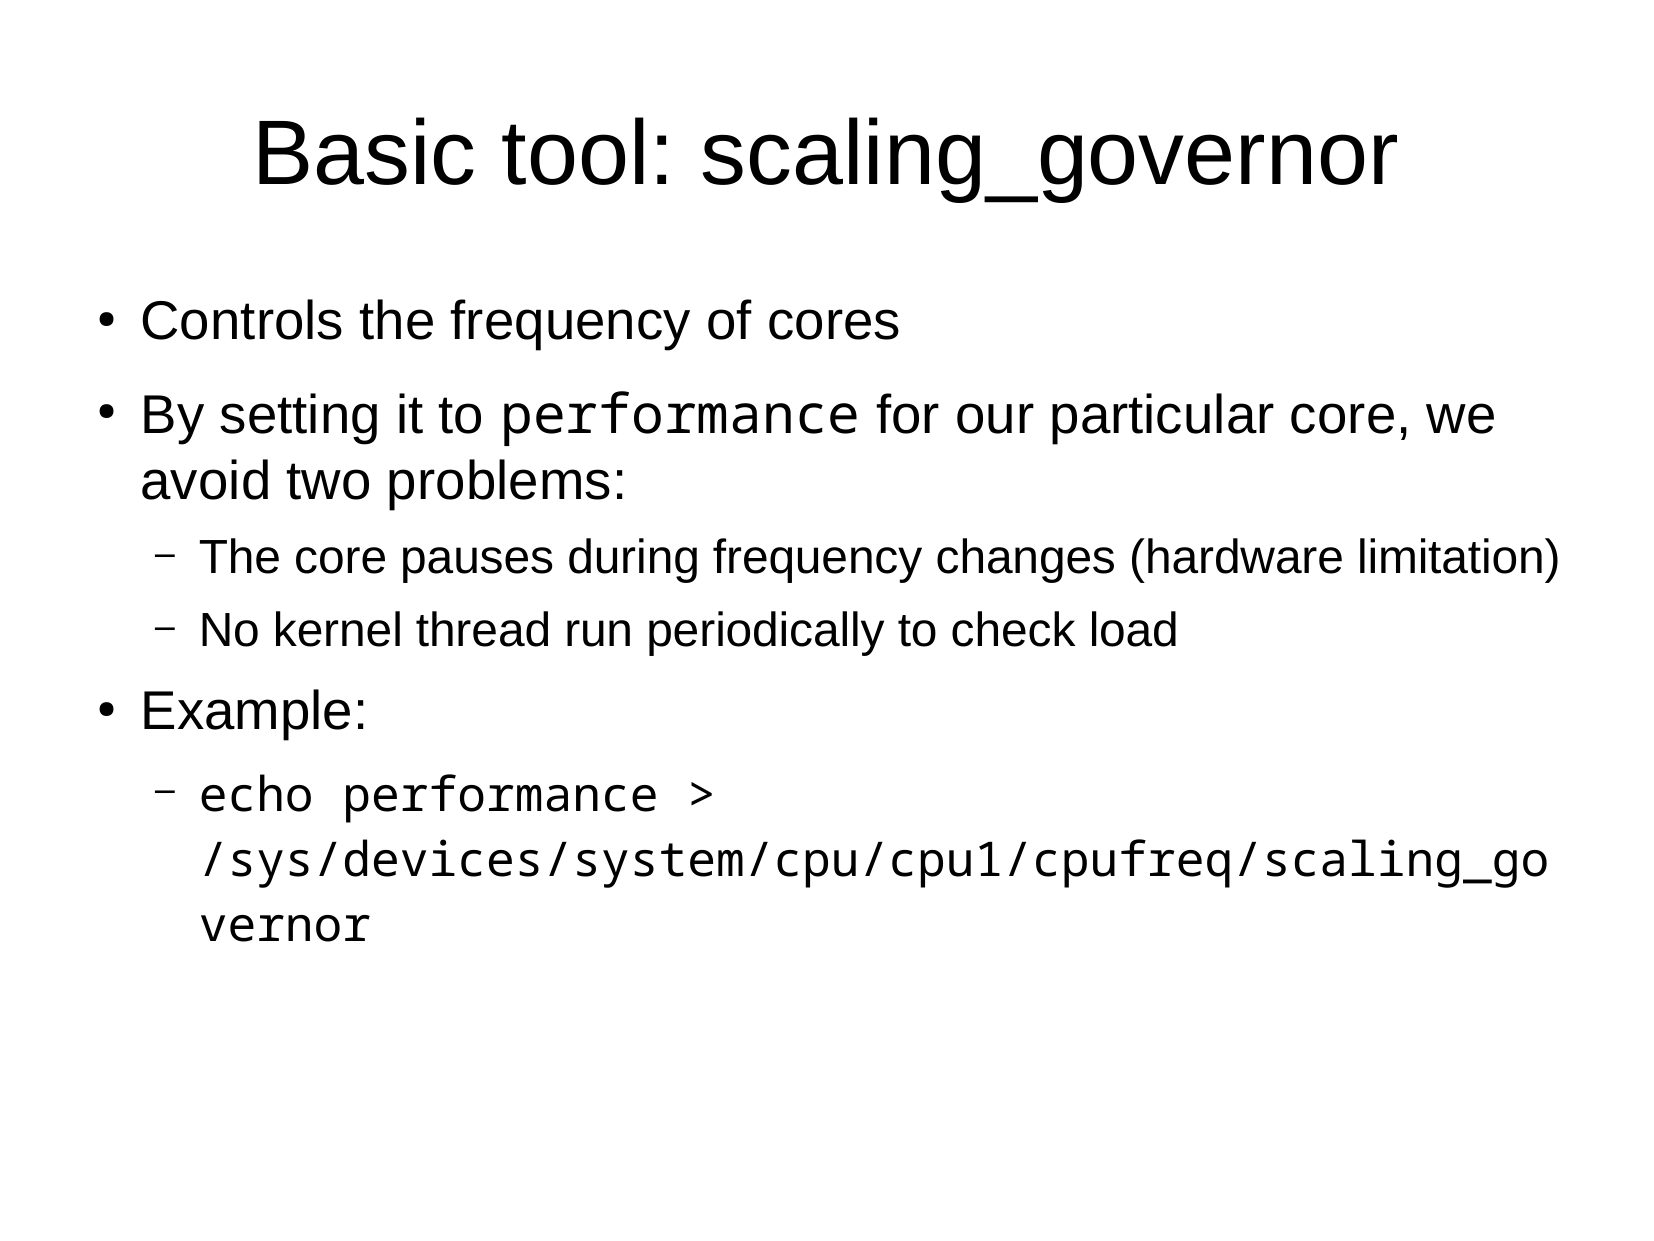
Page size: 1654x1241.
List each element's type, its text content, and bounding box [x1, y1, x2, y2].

title Basic tool: scaling_governor [82, 49, 1571, 257]
list Controls the frequency of cores By setting it to performance for our particular core, we avoid two problems: The core pauses during frequency changes (hardware limitation) No kernel thread run periodically to check load Example: echo performance > /sys/devices/system/cpu/cpu1/cpufreq/scaling_governor [82, 290, 1571, 1010]
